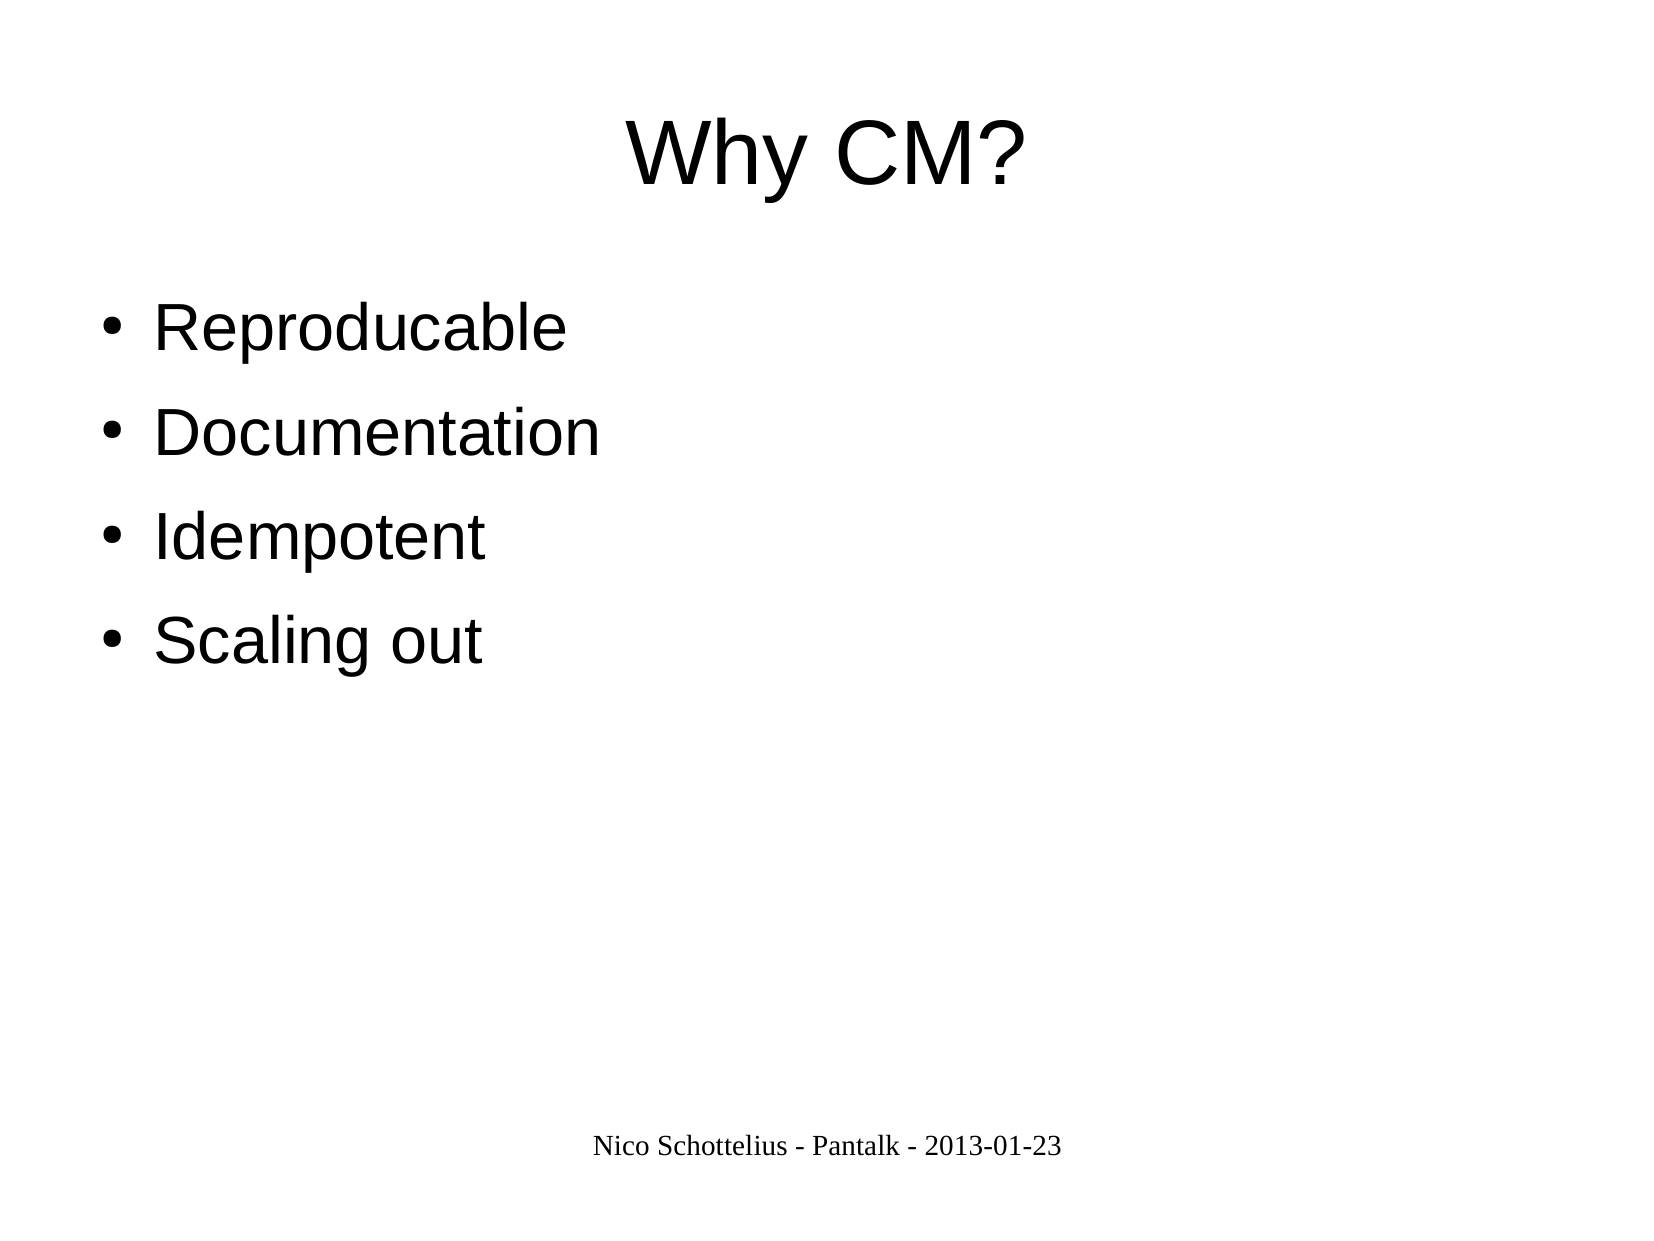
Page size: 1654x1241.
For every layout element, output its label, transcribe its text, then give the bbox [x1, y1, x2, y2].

title Why CM? [82, 49, 1571, 257]
list Reproducable Documentation Idempotent Scaling out [82, 290, 1538, 751]
